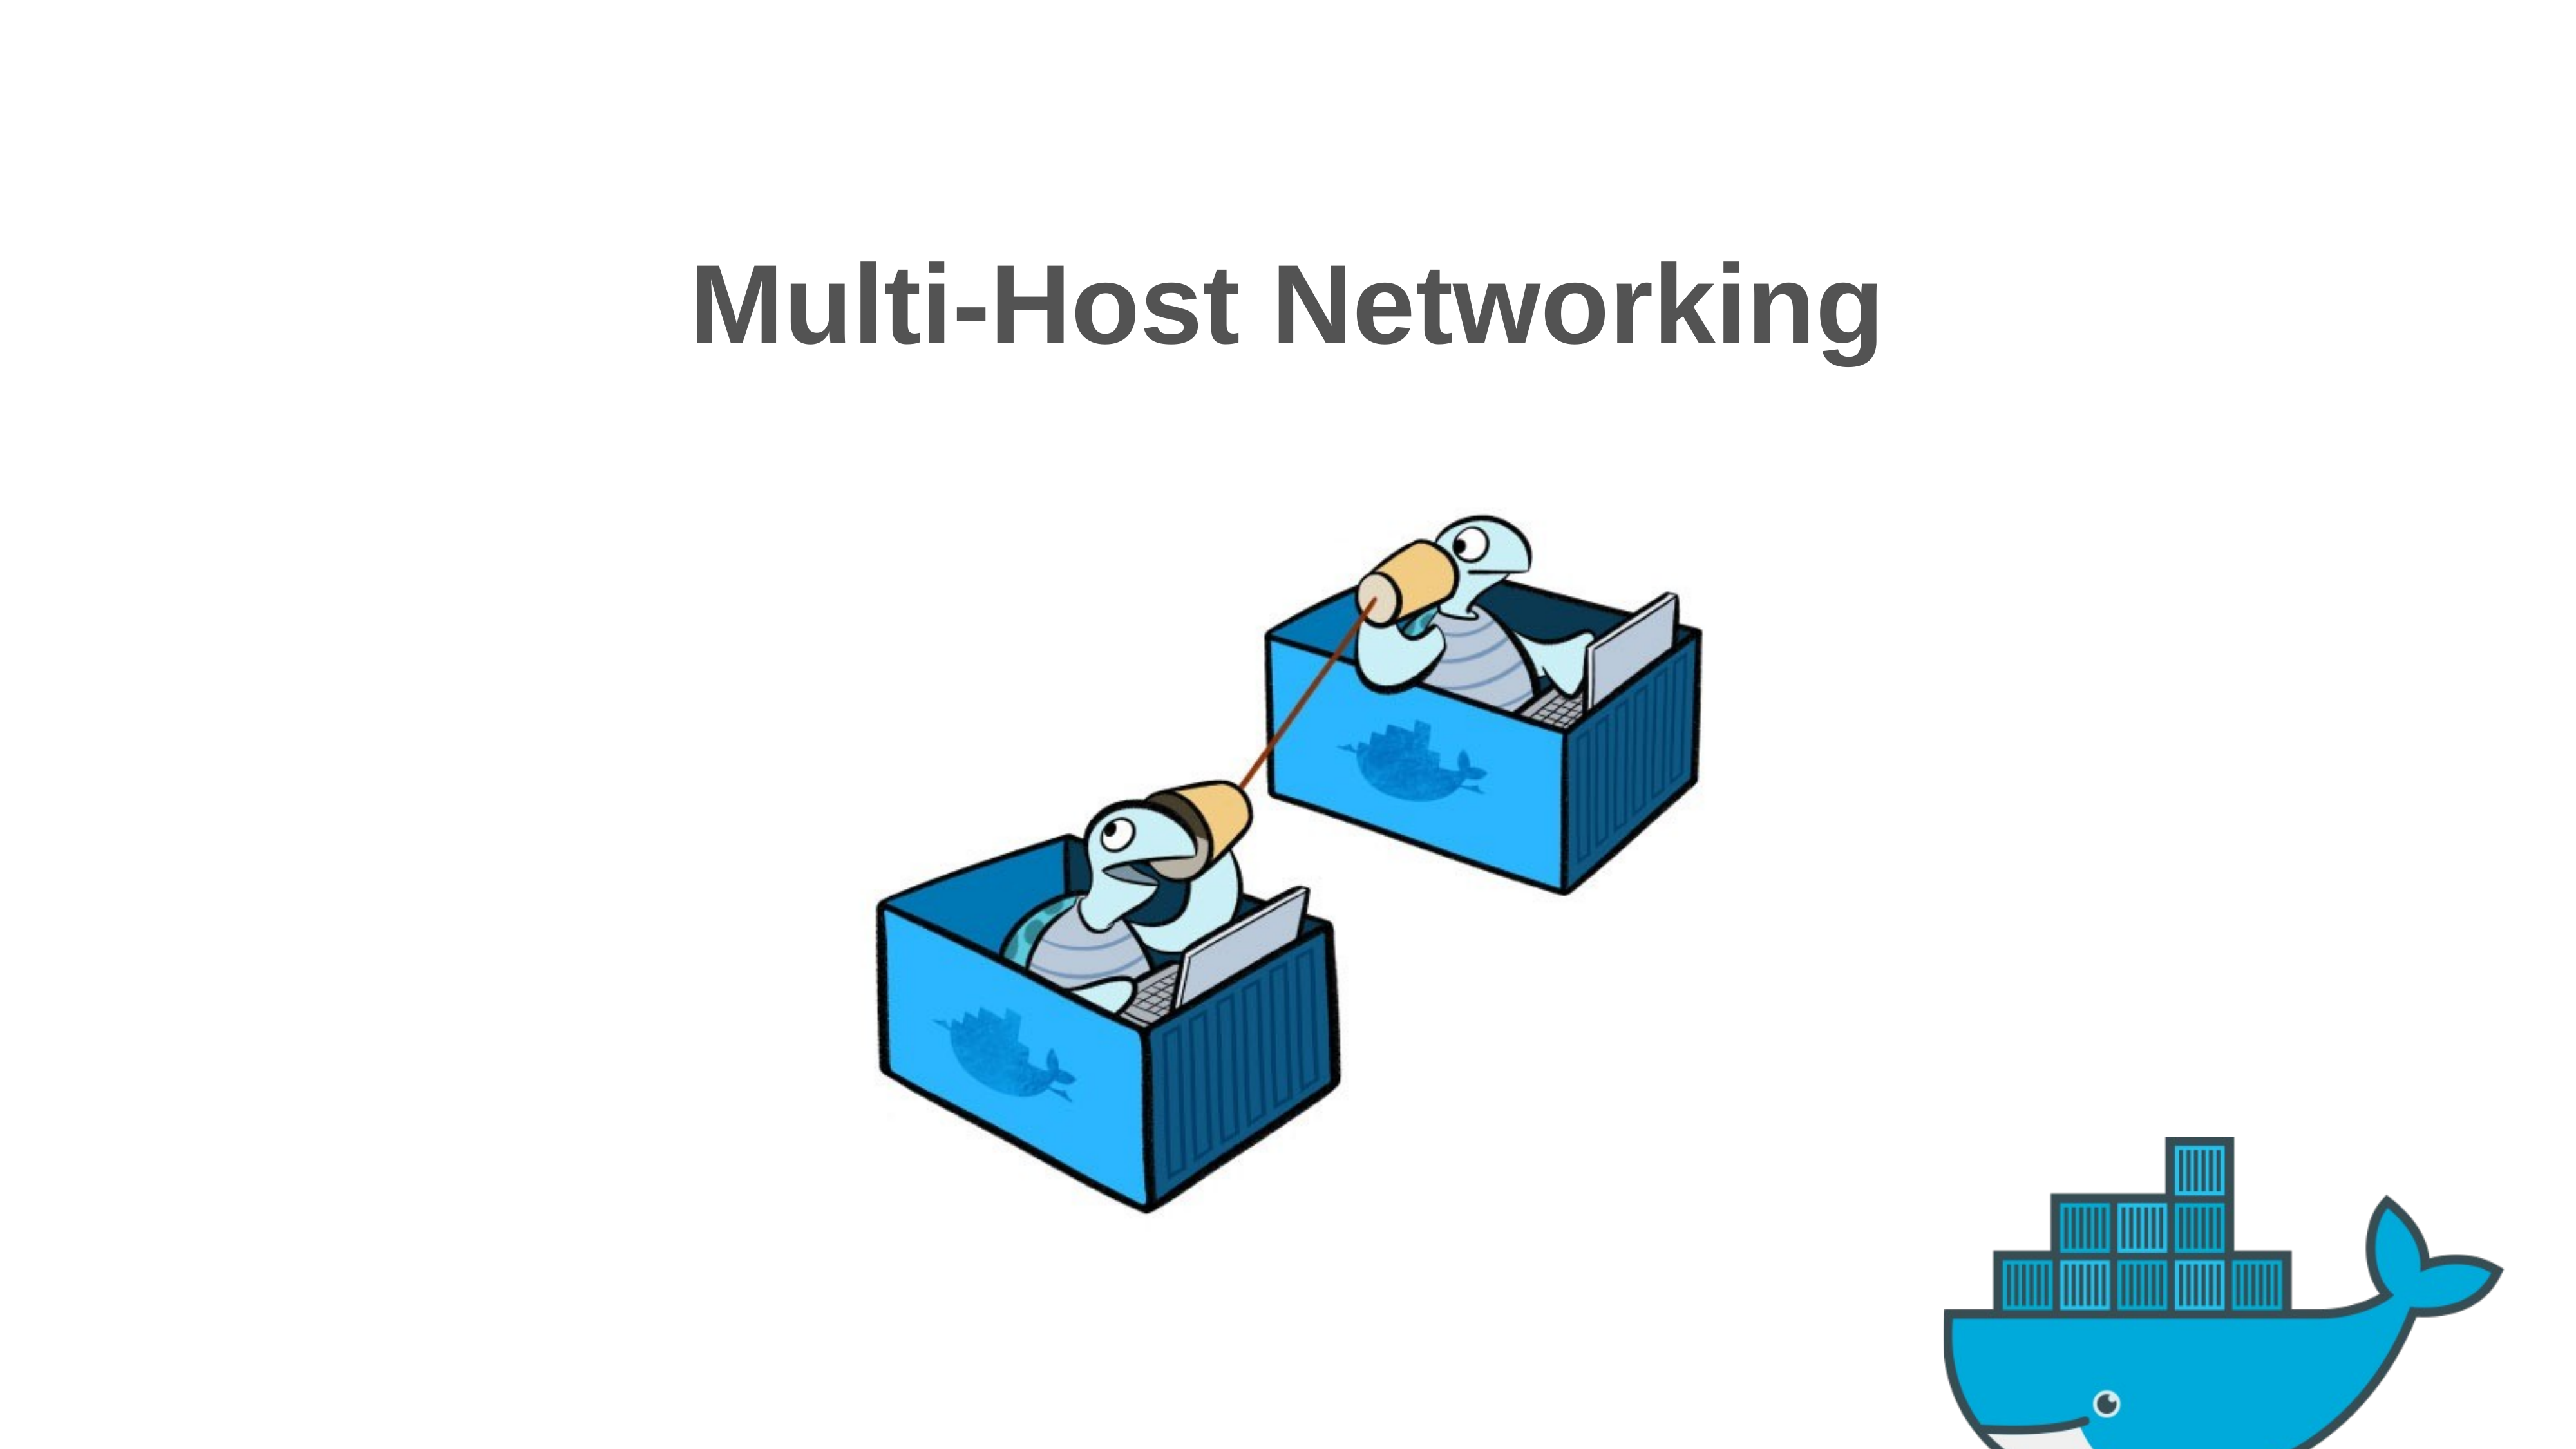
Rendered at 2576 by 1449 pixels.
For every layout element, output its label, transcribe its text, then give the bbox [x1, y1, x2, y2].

picture [835, 390, 1741, 1294]
picture [1943, 1137, 2505, 1449]
text_box Multi-Host Networking [379, 231, 2197, 614]
picture [2092, 1389, 2121, 1418]
